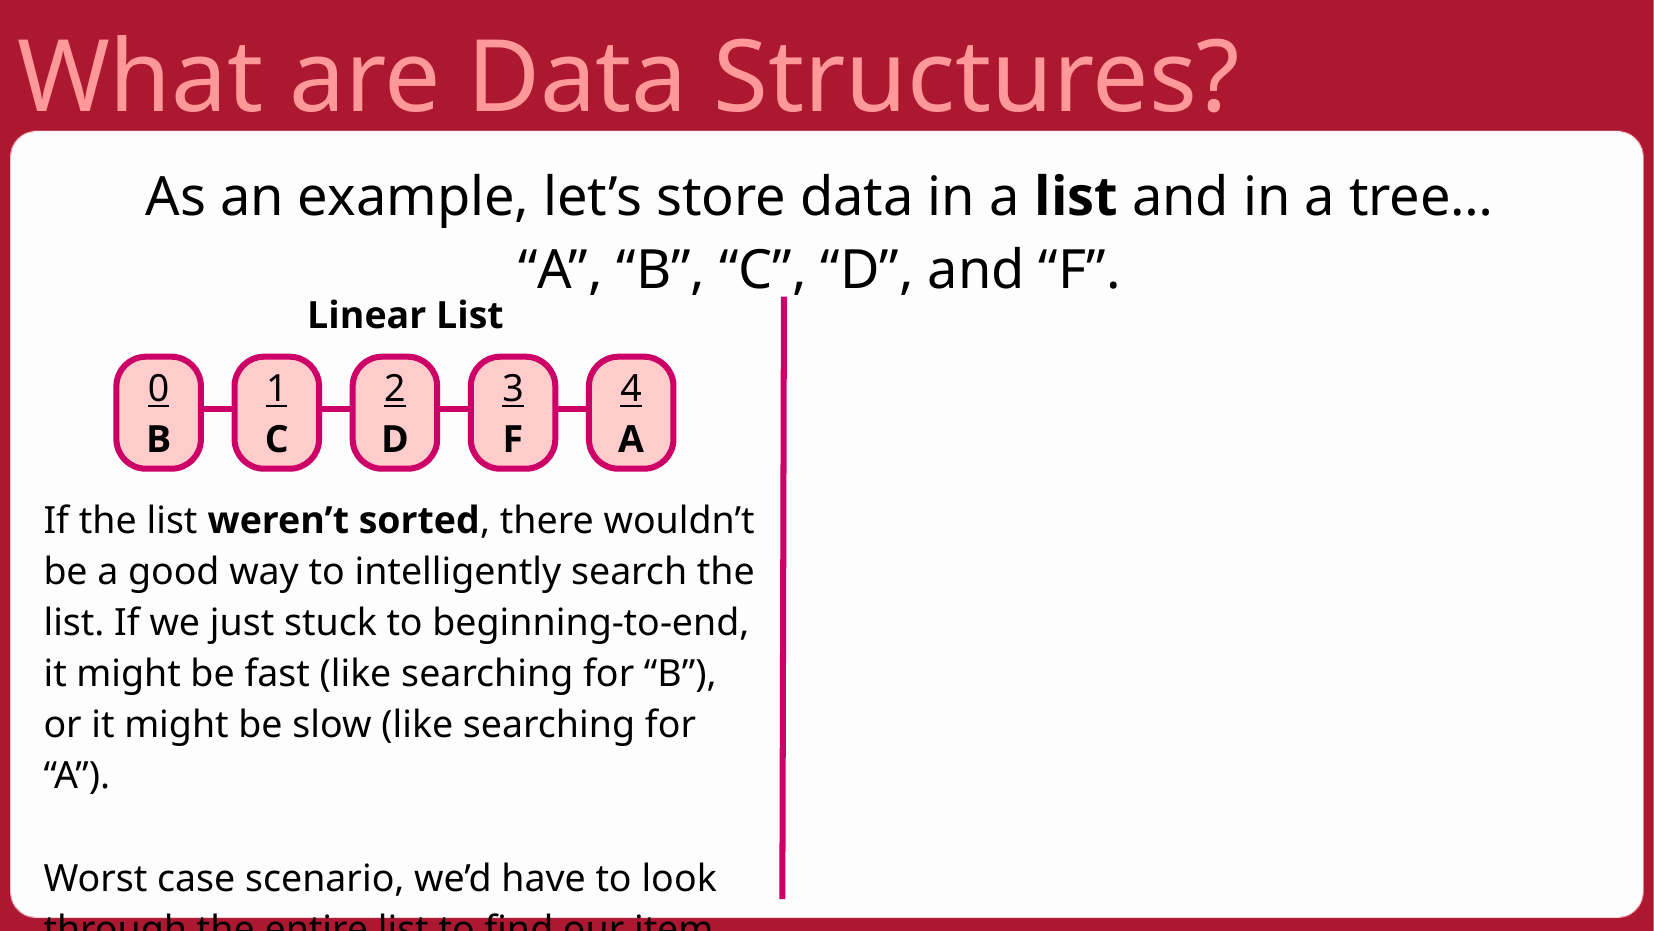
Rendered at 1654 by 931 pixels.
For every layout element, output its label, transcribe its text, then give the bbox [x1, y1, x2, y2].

picture [146, 924, 157, 931]
text_box 1 C [234, 356, 320, 469]
picture [292, 924, 302, 931]
picture [685, 924, 694, 931]
text_box As an example, let’s store data in a list and in a tree… “A”, “B”, “C”, “D”, and “F”. [62, 157, 1577, 279]
text_box 4 A [588, 356, 674, 469]
picture [352, 924, 362, 930]
text_box If the list weren’t sorted, there wouldn’t be a good way to intelligently search the list. If we just stuck to beginning-to-end, it might be fast (like searching for “B”), or it might be slow (like searching for “A”). Worst case scenario, we’d have to look through the entire list to find our item. [43, 493, 760, 901]
picture [513, 924, 523, 931]
picture [239, 924, 249, 930]
text_box 2 D [352, 356, 438, 469]
text_box 0 B [116, 356, 201, 469]
picture [697, 924, 707, 931]
text_box 3 F [470, 356, 556, 469]
picture [536, 924, 547, 931]
picture [217, 924, 227, 931]
picture [64, 924, 74, 931]
title What are Data Structures? [17, 8, 1573, 136]
picture [458, 924, 469, 931]
picture [170, 924, 180, 931]
picture [100, 924, 111, 931]
text_box Linear List [30, 282, 782, 346]
picture [568, 924, 579, 931]
picture [270, 924, 280, 930]
picture [663, 924, 673, 930]
picture [0, 0, 1654, 931]
